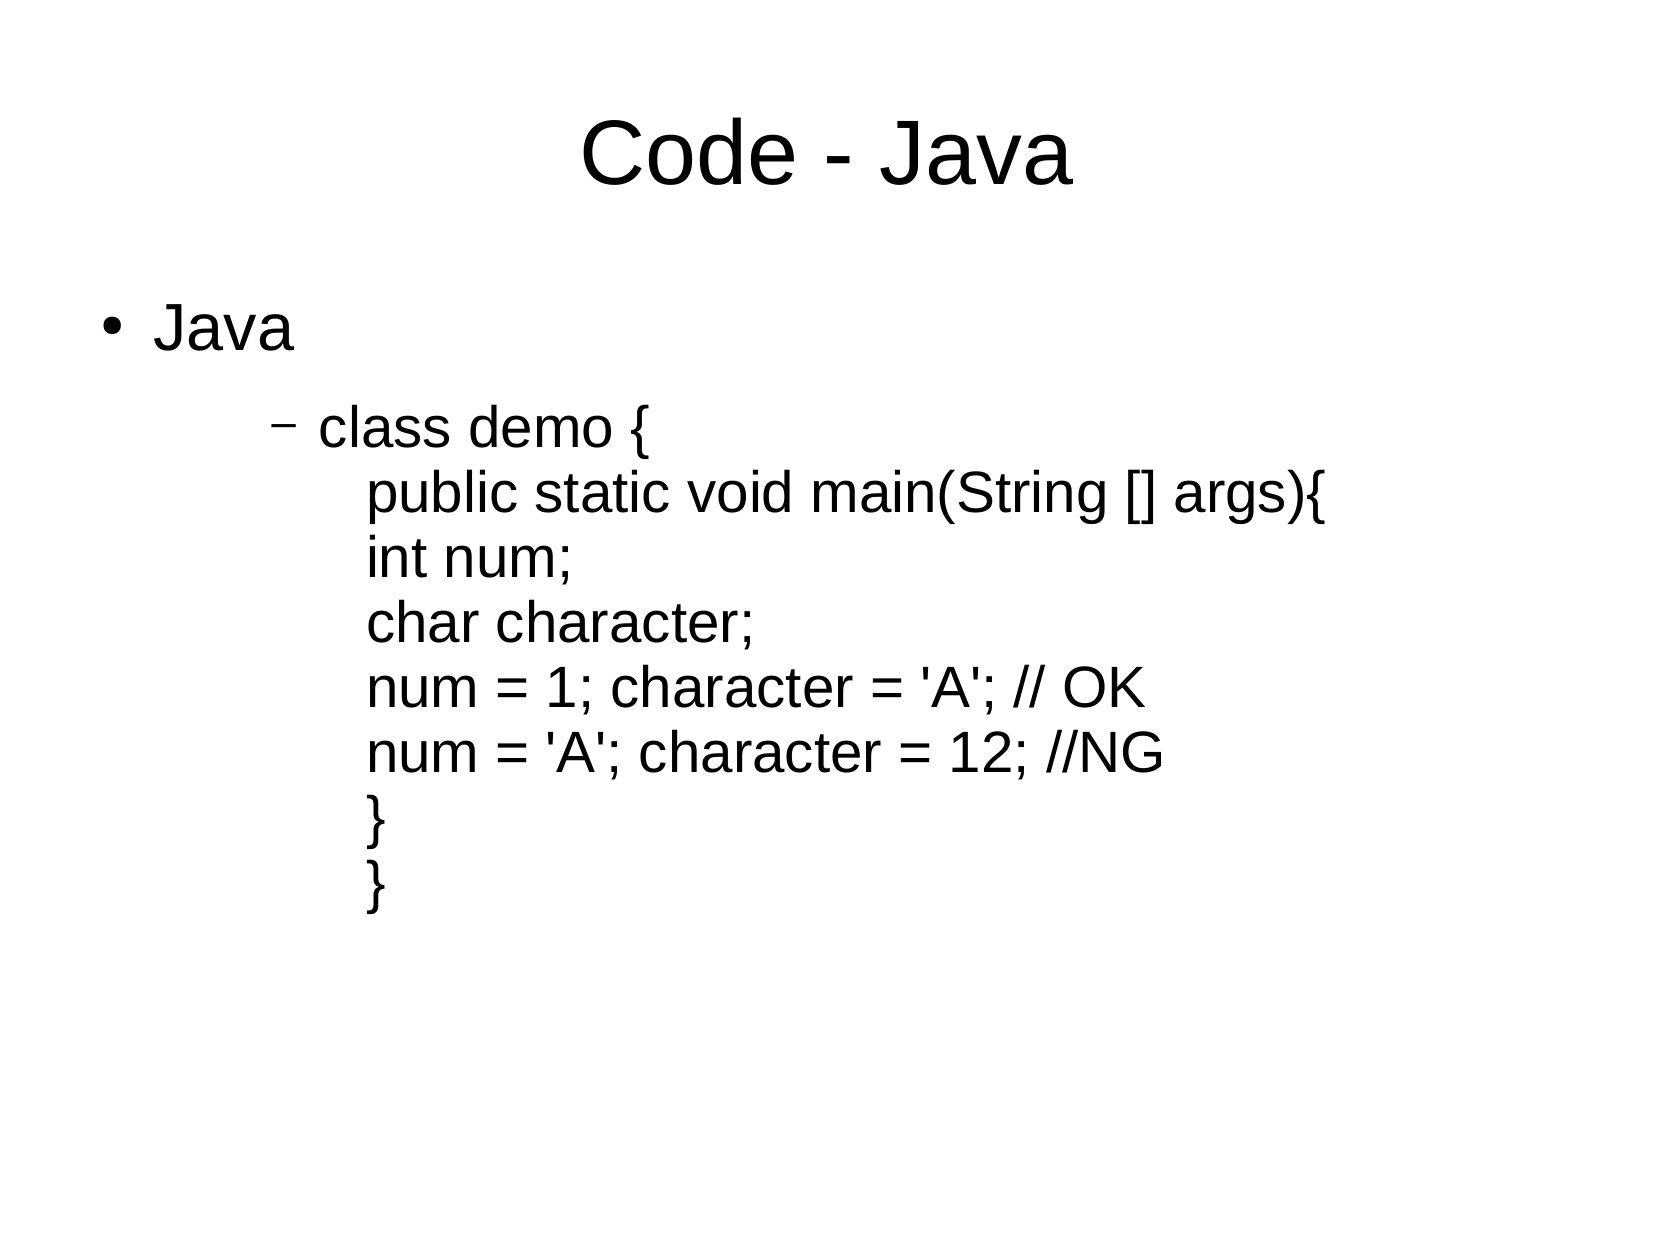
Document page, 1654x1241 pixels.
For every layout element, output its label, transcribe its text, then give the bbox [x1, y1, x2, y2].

list Java class demo { public static void main(String [] args){ int num; char character; num = 1; character = 'A'; // OK num = 'A'; character = 12; //NG } } [82, 290, 1571, 1094]
title Code - Java [82, 56, 1571, 250]
